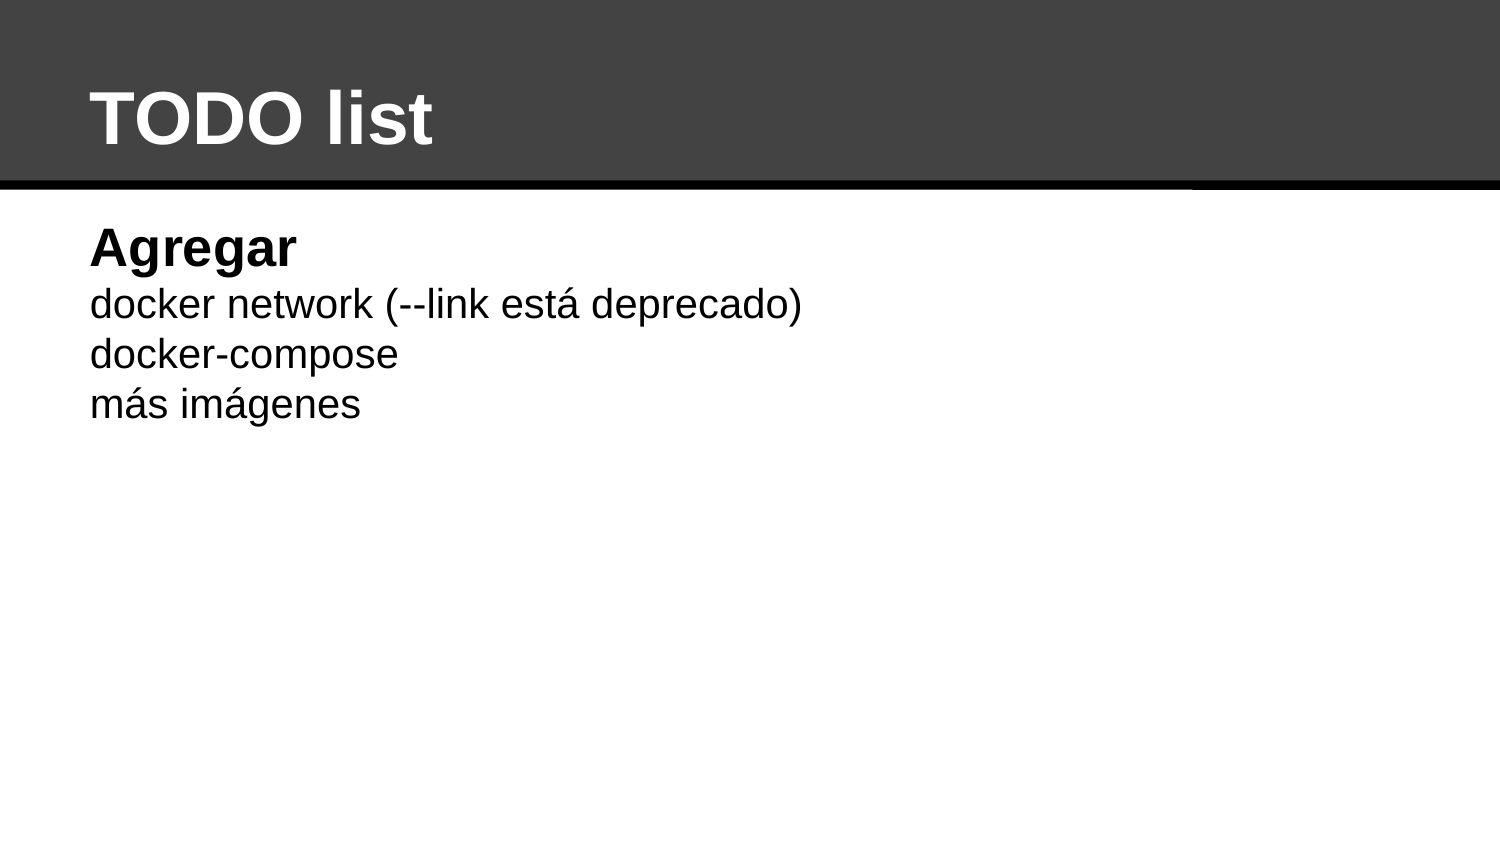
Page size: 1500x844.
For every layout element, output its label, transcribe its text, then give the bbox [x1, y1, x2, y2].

text_box TODO list [75, 33, 1425, 175]
text_box Agregar docker network (--link está deprecado) docker-compose más imágenes [75, 196, 1425, 808]
